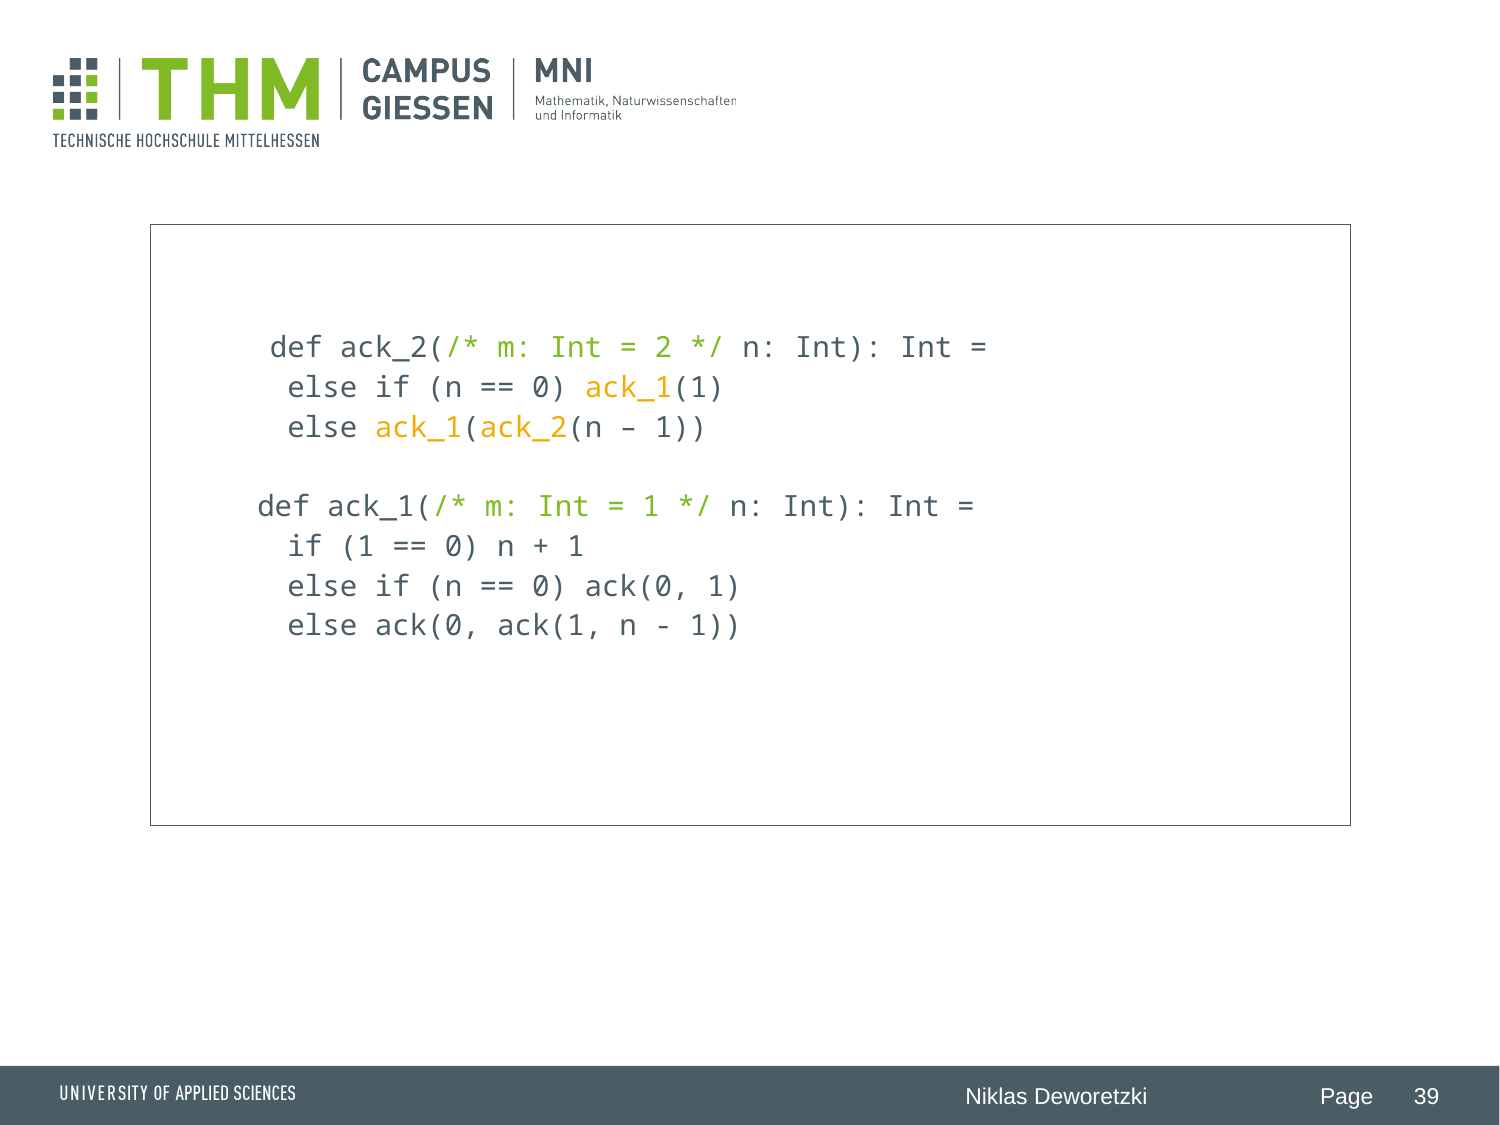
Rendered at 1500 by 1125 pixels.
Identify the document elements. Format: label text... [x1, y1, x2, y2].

text_box def ack_2(/* m: Int = 2 */ n: Int): Int = else if (n == 0) ack_1(1) else ack_1(ack_2(n – 1)) def ack_1(/* m: Int = 1 */ n: Int): Int = if (1 == 0) n + 1 else if (n == 0) ack(0, 1) else ack(0, ack(1, n - 1)) [150, 224, 1351, 826]
slide_number <number> [1376, 1073, 1455, 1118]
picture [59, 1082, 296, 1104]
picture [53, 58, 736, 147]
